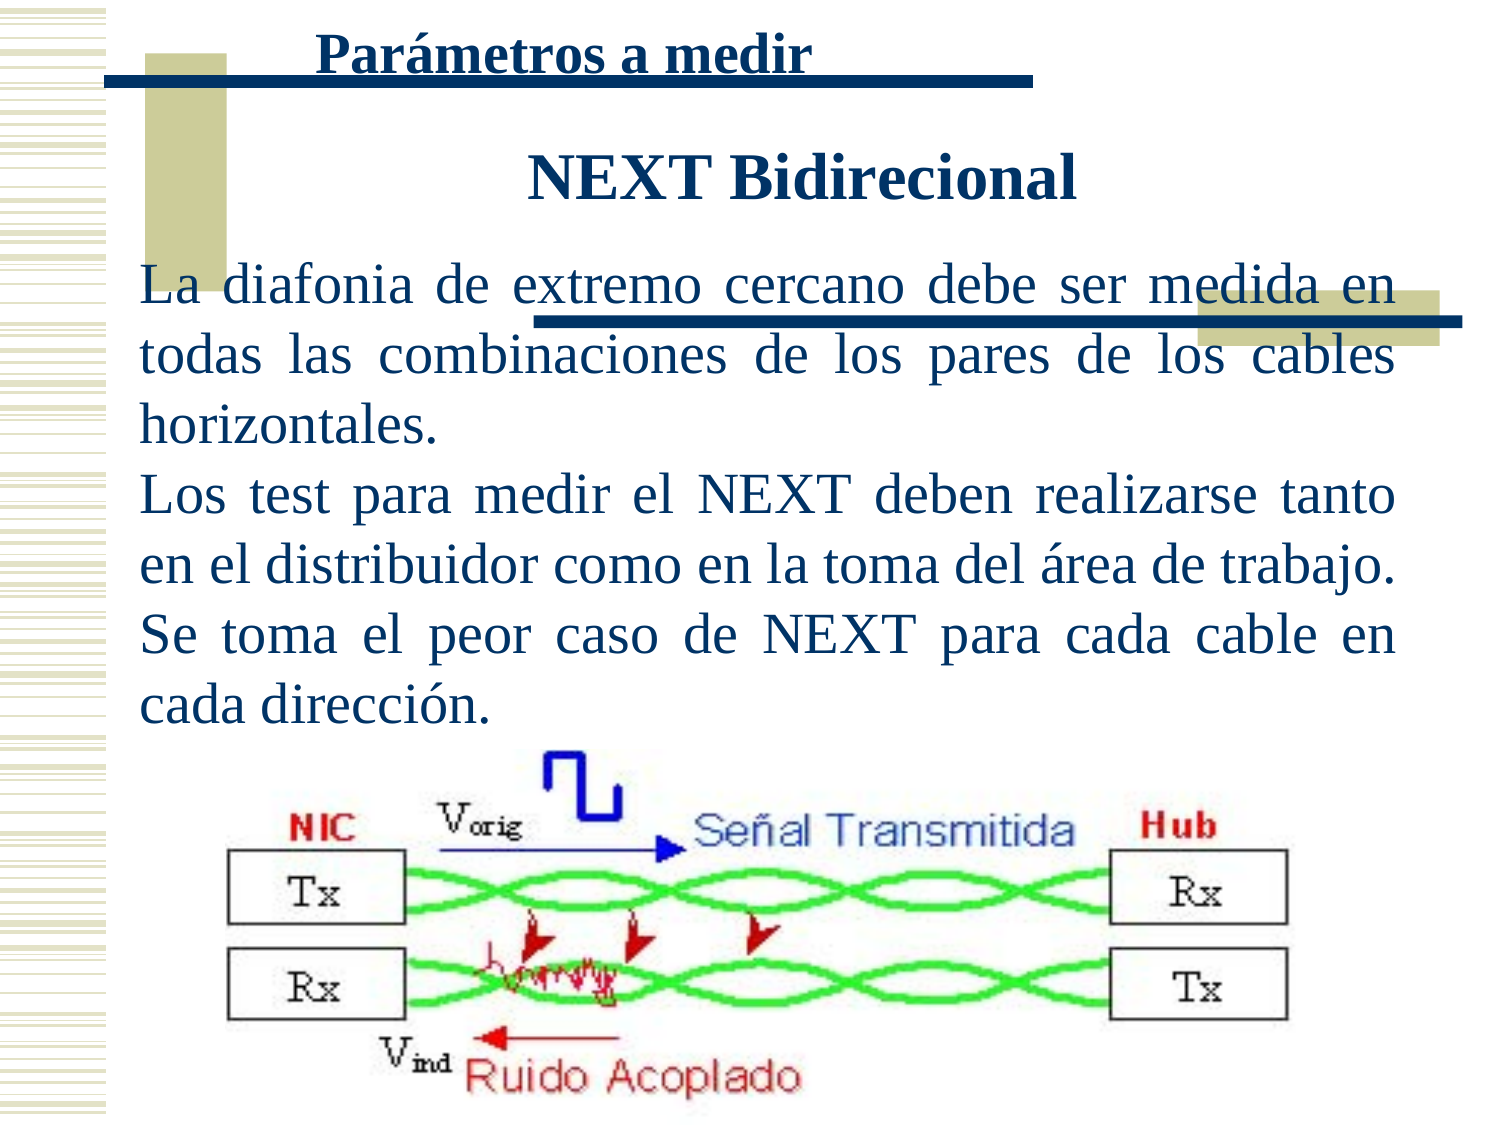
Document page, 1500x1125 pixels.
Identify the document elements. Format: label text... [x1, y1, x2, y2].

text_box Parámetros a medir [300, 7, 829, 94]
text_box NEXT Bidirecional [512, 124, 1094, 221]
text_box La diafonia de extremo cercano debe ser medida en todas las combinaciones de los pares de los cables horizontales. Los test para medir el NEXT deben realizarse tanto en el distribuidor como en la toma del área de trabajo. Se toma el peor caso de NEXT para cada cable en cada dirección. [124, 237, 1413, 743]
picture [225, 749, 1326, 1125]
